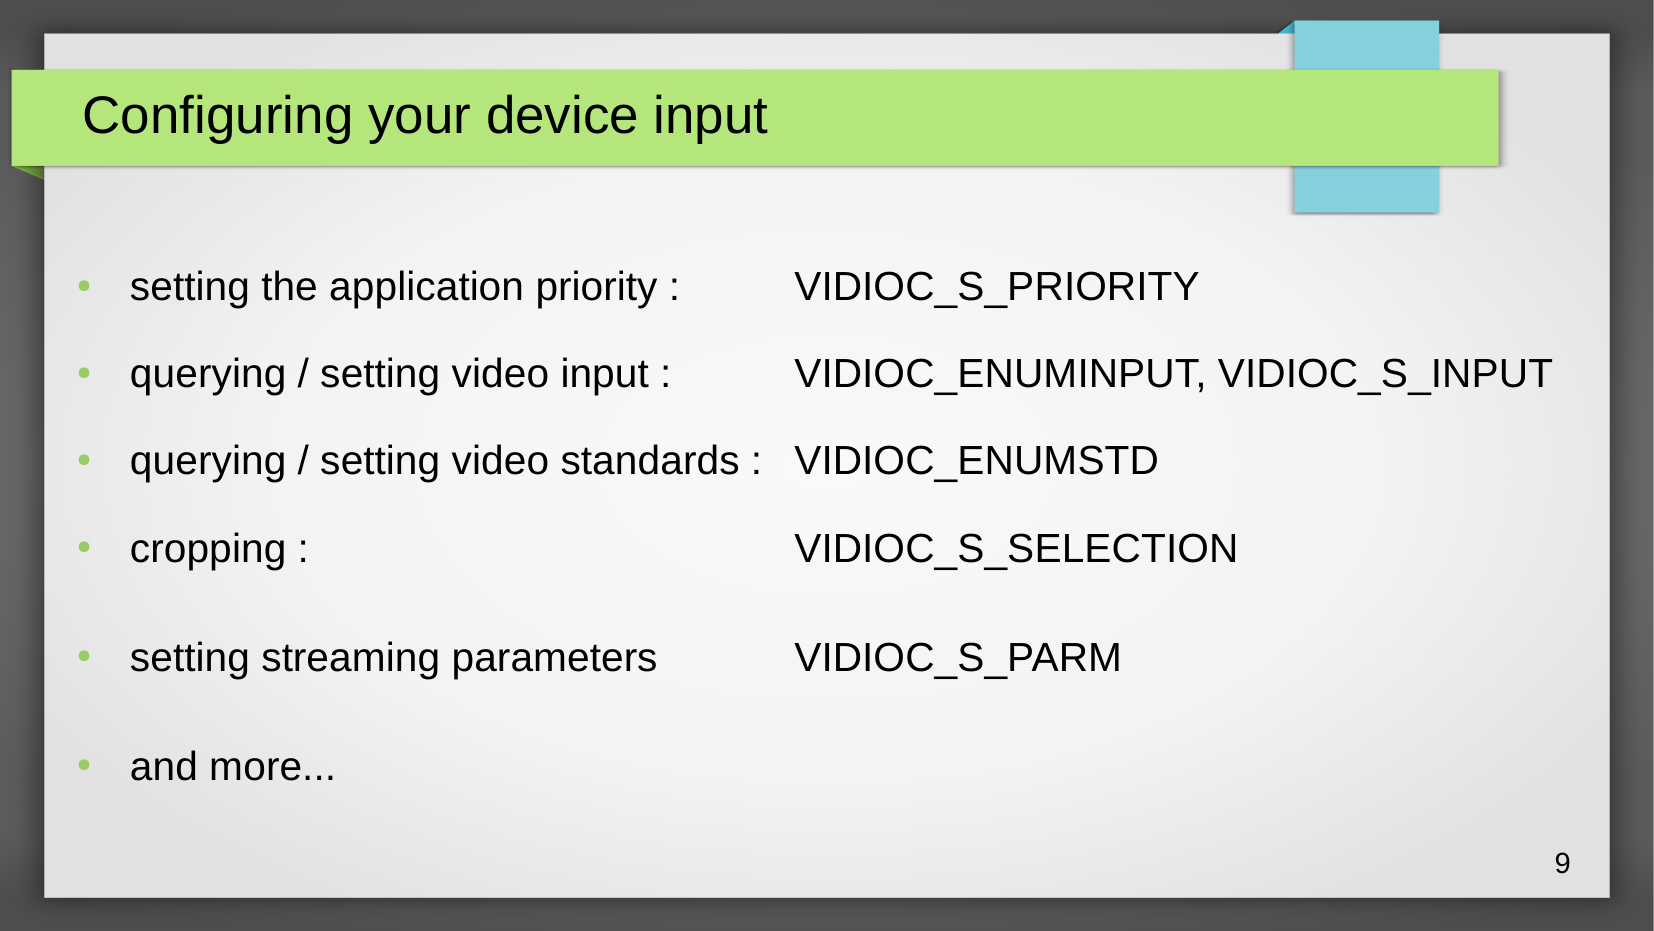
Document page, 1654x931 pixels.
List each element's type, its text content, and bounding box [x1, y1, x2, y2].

picture [0, 0, 1654, 931]
title Configuring your device input [82, 70, 1264, 160]
list setting the application priority : VIDIOC_S_PRIORITY querying / setting video input : VIDIOC_ENUMINPUT, VIDIOC_S_INPUT querying / setting video standards : VIDIOC_ENUMSTD cropping : VIDIOC_S_SELECTION setting streaming parameters VIDIOC_S_PARM and more... [59, 263, 1630, 804]
